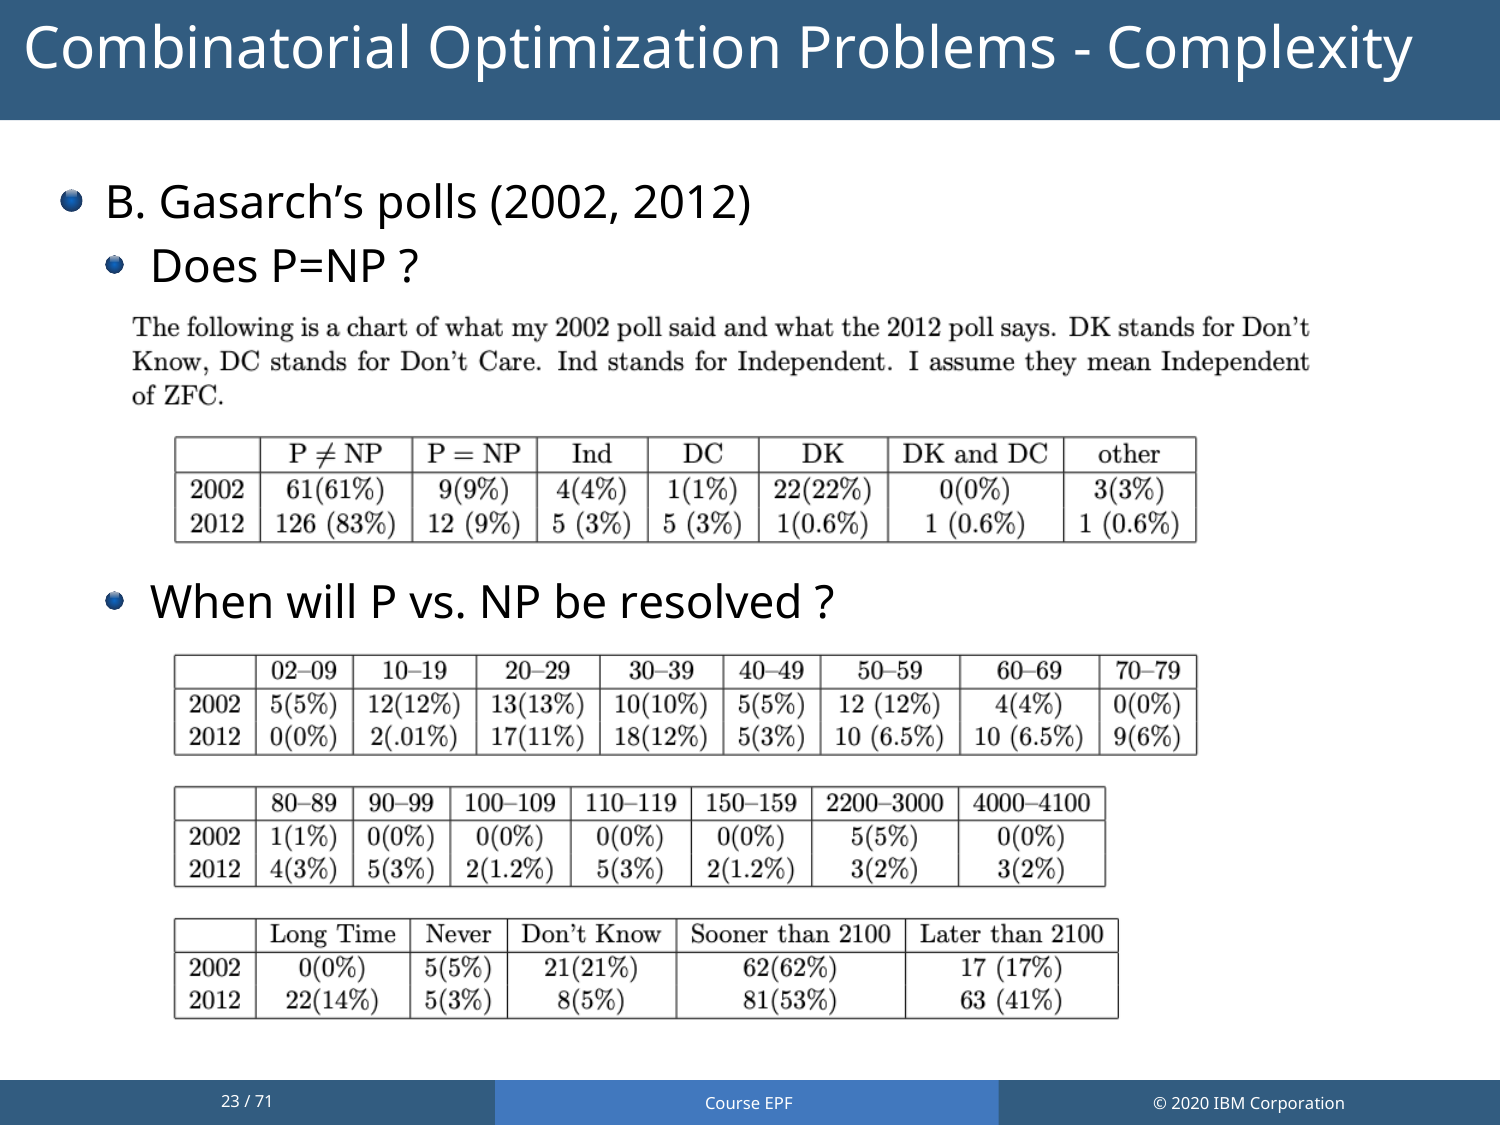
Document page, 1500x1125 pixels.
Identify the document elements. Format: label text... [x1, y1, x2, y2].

picture [157, 644, 1208, 1029]
title Combinatorial Optimization Problems - Complexity [0, 0, 1500, 121]
picture [124, 307, 1325, 554]
list B. Gasarch’s polls (2002, 2012) Does P=NP ? When will P vs. NP be resolved ? [45, 165, 1441, 1071]
